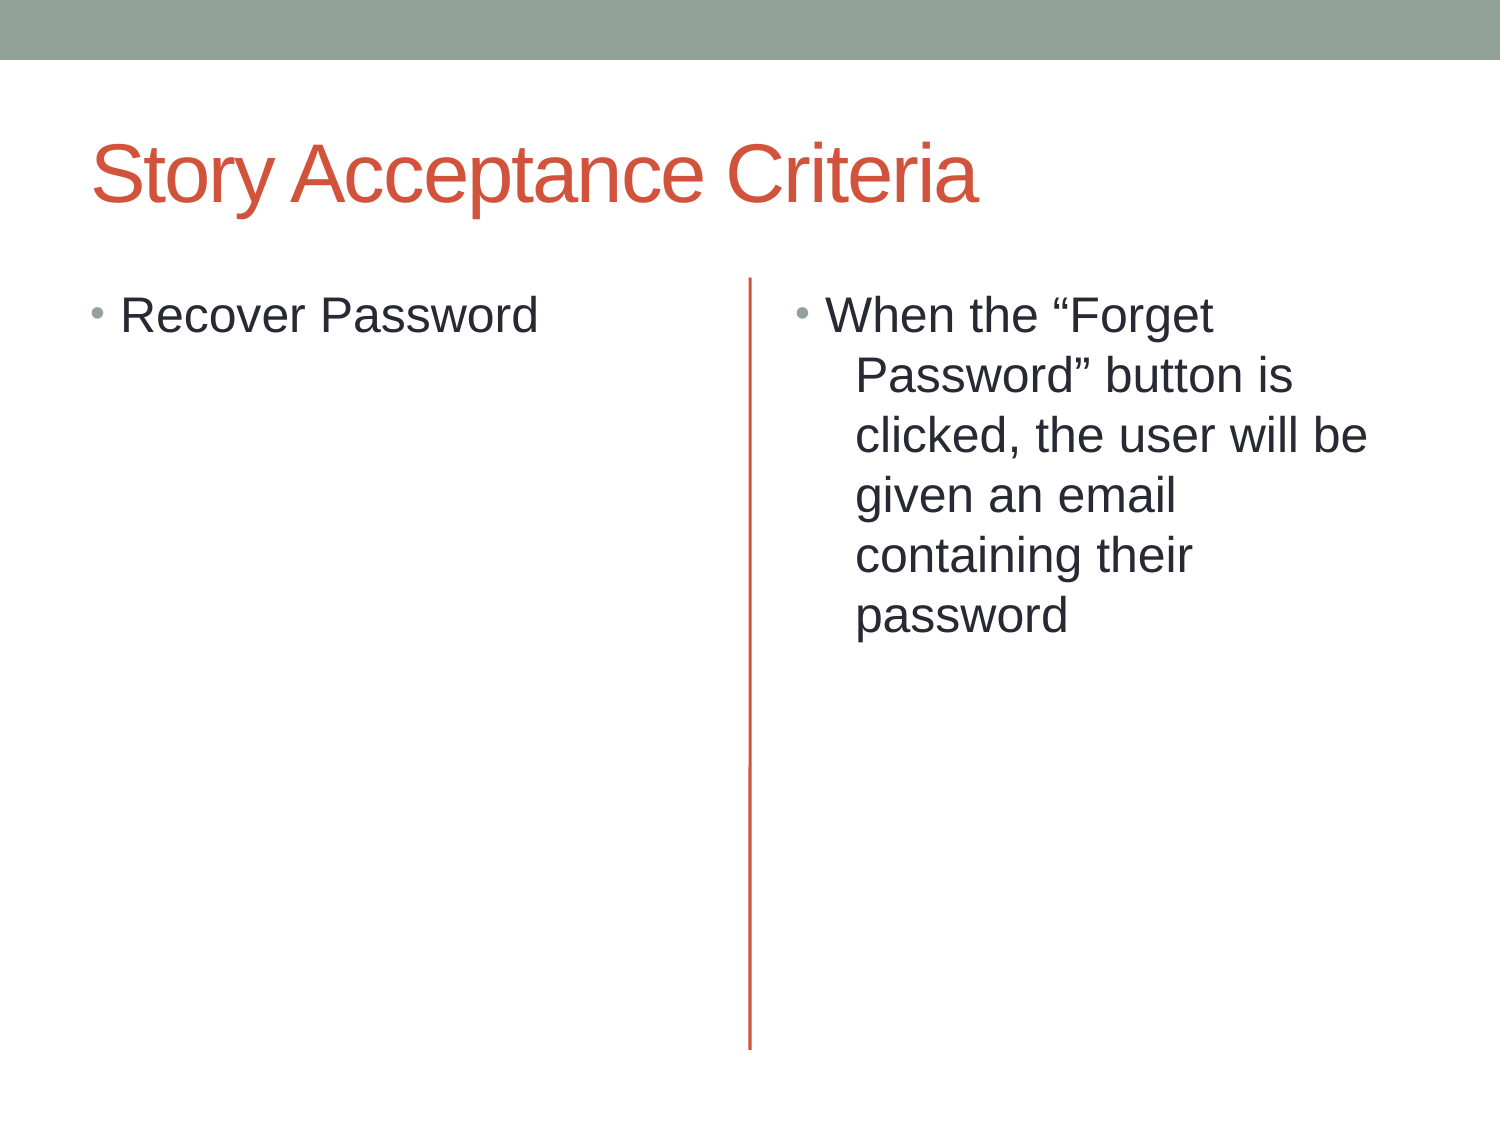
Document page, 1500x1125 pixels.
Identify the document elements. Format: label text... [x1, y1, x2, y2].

list When the “Forget Password” button is clicked, the user will be given an email containing their password [780, 275, 1426, 1049]
list Recover Password [75, 275, 721, 1049]
title Story Acceptance Criteria [75, 87, 1426, 251]
